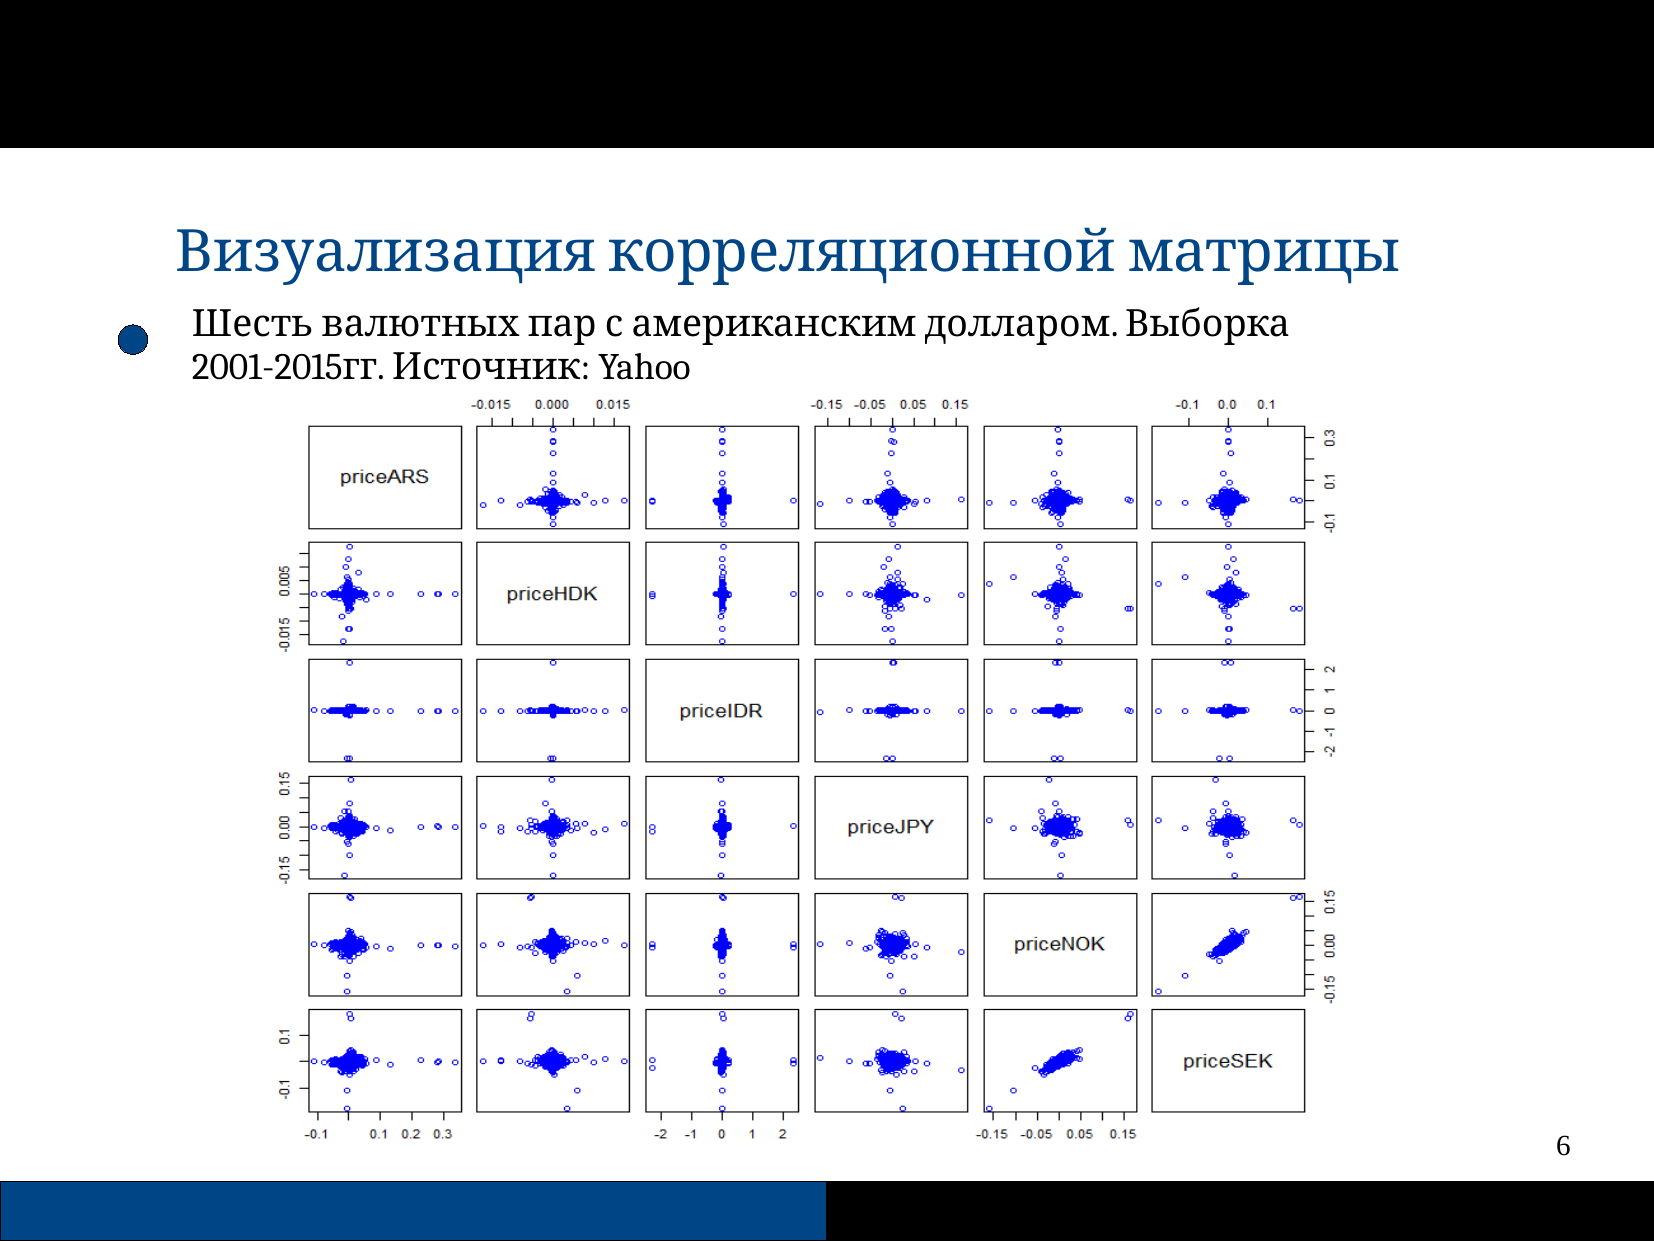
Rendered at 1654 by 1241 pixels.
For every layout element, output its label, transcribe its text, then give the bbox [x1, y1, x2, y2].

text_box [118, 324, 148, 355]
picture [236, 383, 1369, 1170]
text_box Визуализация корреляционной матрицы [160, 211, 1295, 299]
text_box [0, 0, 1654, 148]
text_box Шесть валютных пар с американским долларом. Выборка 2001-2015гг. Источник: Yahoo [177, 295, 1329, 414]
text_box [0, 1181, 1654, 1241]
